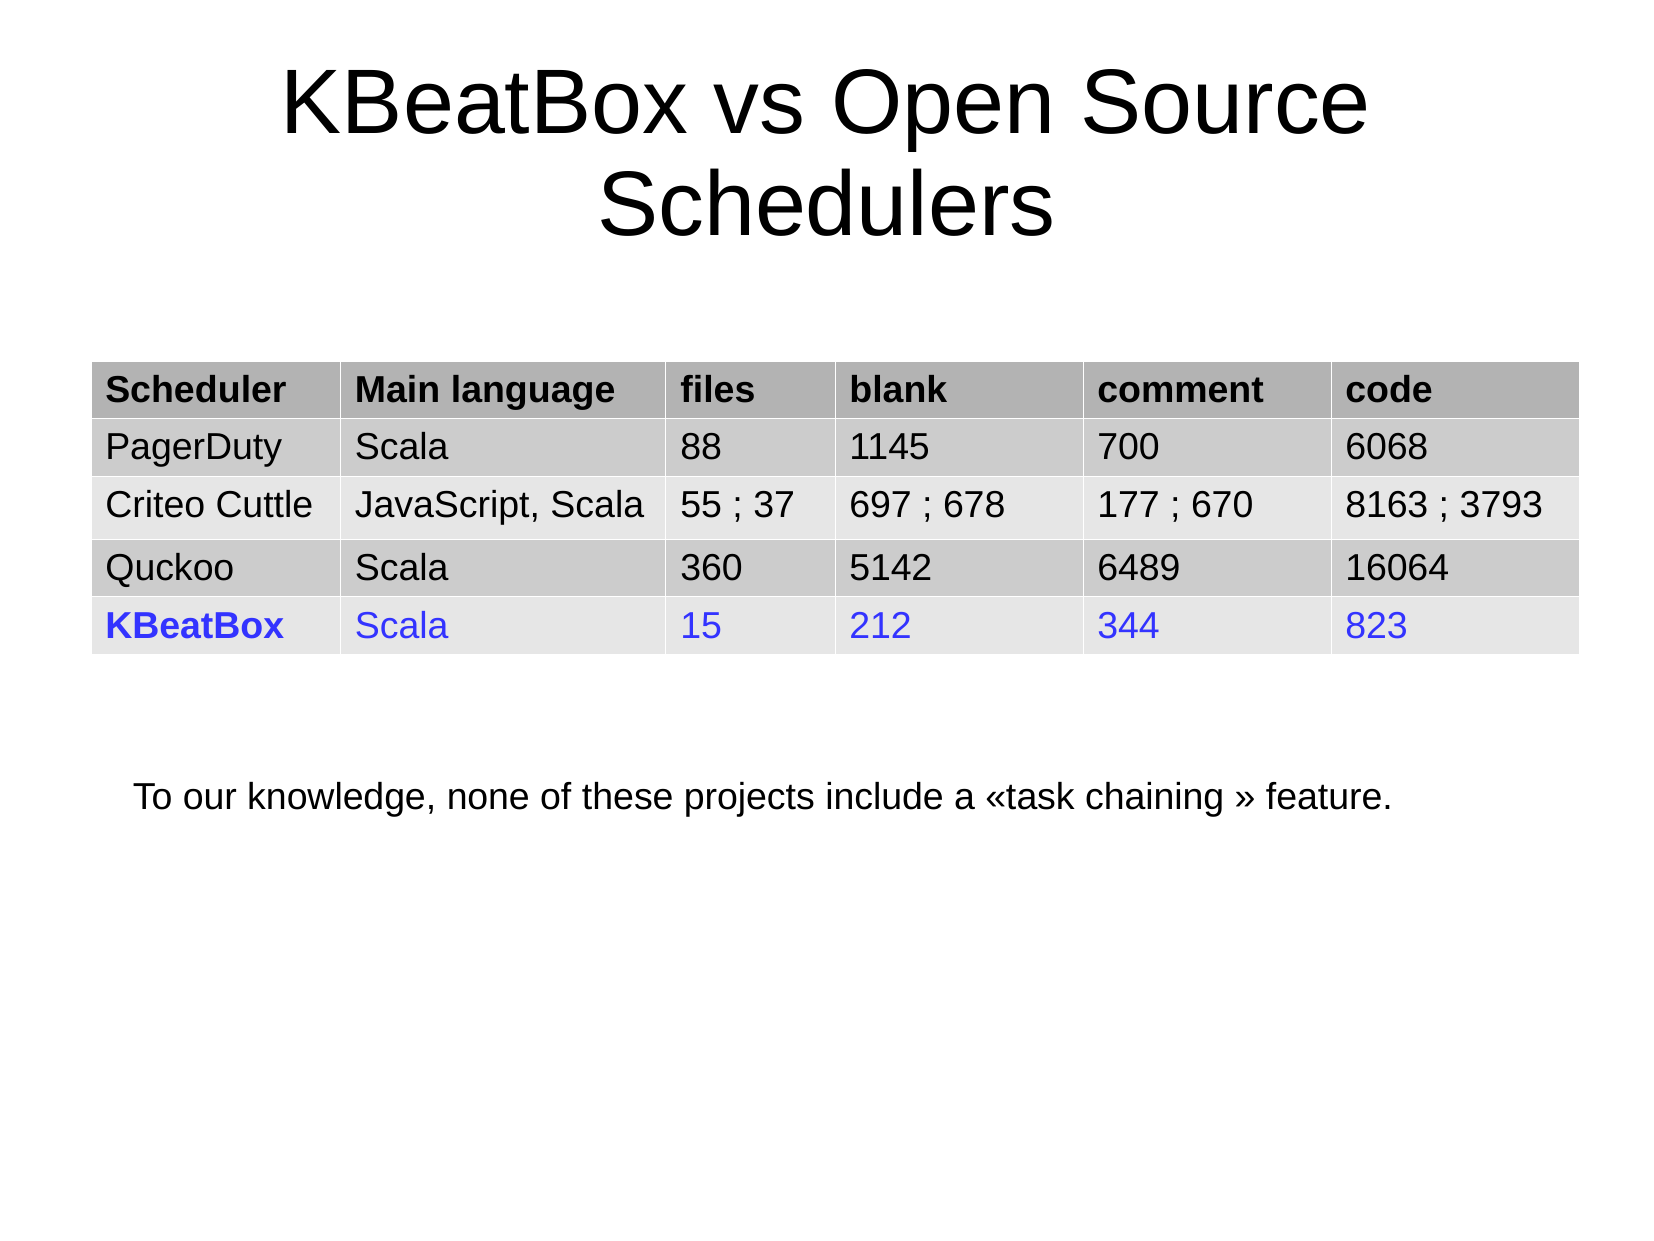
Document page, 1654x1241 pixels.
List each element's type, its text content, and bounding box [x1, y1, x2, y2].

table_header Scheduler [92, 362, 340, 418]
table_header code [1332, 362, 1579, 418]
table_cell 212 [836, 597, 1083, 654]
table_cell Scala [341, 540, 665, 596]
table_cell 8163 ; 3793 [1332, 477, 1579, 539]
table_cell JavaScript, Scala [341, 477, 665, 539]
table_cell 88 [666, 419, 835, 476]
table_cell 16064 [1332, 540, 1579, 596]
table_cell 697 ; 678 [836, 477, 1083, 539]
table_cell 5142 [836, 540, 1083, 596]
table_cell 15 [666, 597, 835, 654]
text_box To our knowledge, none of these projects include a «task chaining » feature. [118, 767, 1583, 825]
table_cell 55 ; 37 [666, 477, 835, 539]
table_cell PagerDuty [92, 419, 340, 476]
table_header Main language [341, 362, 665, 418]
table_cell 700 [1084, 419, 1331, 476]
table_cell 177 ; 670 [1084, 477, 1331, 539]
table_header blank [836, 362, 1083, 418]
table_header comment [1084, 362, 1331, 418]
table_cell KBeatBox [92, 597, 340, 654]
table_cell 6489 [1084, 540, 1331, 596]
table_cell 360 [666, 540, 835, 596]
table_header files [666, 362, 835, 418]
table_cell Criteo Cuttle [92, 477, 340, 539]
title KBeatBox vs Open Source Schedulers [82, 49, 1571, 257]
table_cell Quckoo [92, 540, 340, 596]
table_cell 344 [1084, 597, 1331, 654]
table_cell 823 [1332, 597, 1579, 654]
table_cell Scala [341, 419, 665, 476]
table_cell 6068 [1332, 419, 1579, 476]
table_cell 1145 [836, 419, 1083, 476]
table_cell Scala [341, 597, 665, 654]
